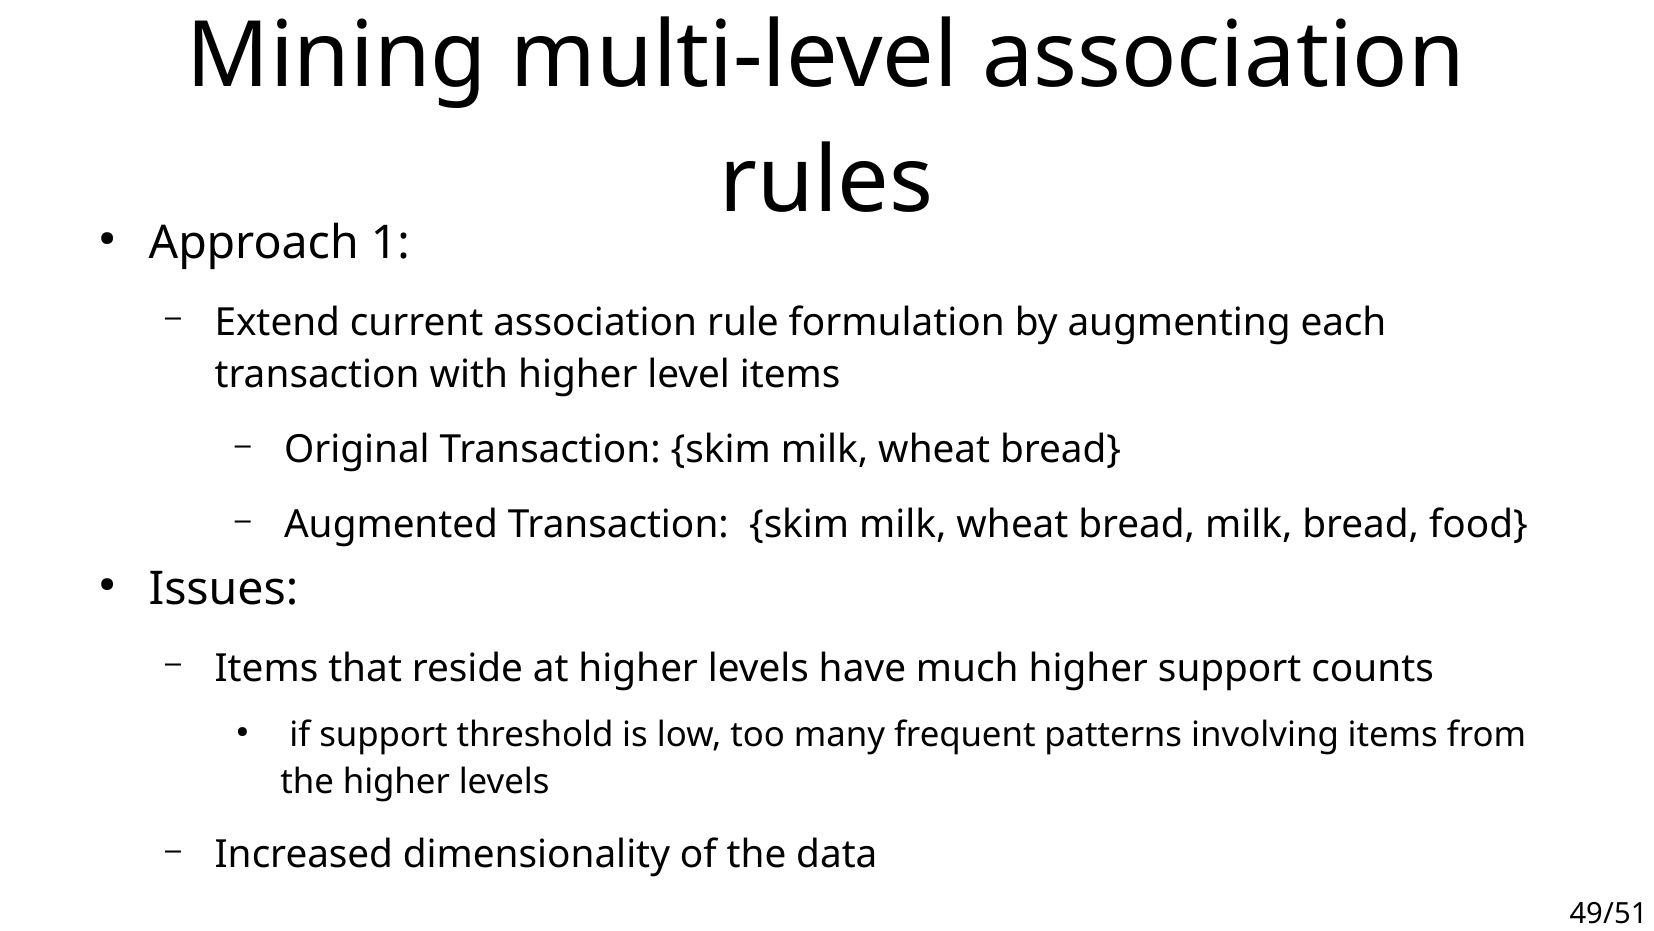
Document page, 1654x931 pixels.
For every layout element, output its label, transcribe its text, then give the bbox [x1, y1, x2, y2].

list Approach 1: Extend current association rule formulation by augmenting each transaction with higher level items Original Transaction: {skim milk, wheat bread} Augmented Transaction: {skim milk, wheat bread, milk, bread, food} Issues: Items that reside at higher levels have much higher support counts if support threshold is low, too many frequent patterns involving items from the higher levels Increased dimensionality of the data [82, 208, 1571, 892]
title Mining multi-level association rules [82, 1, 1571, 208]
